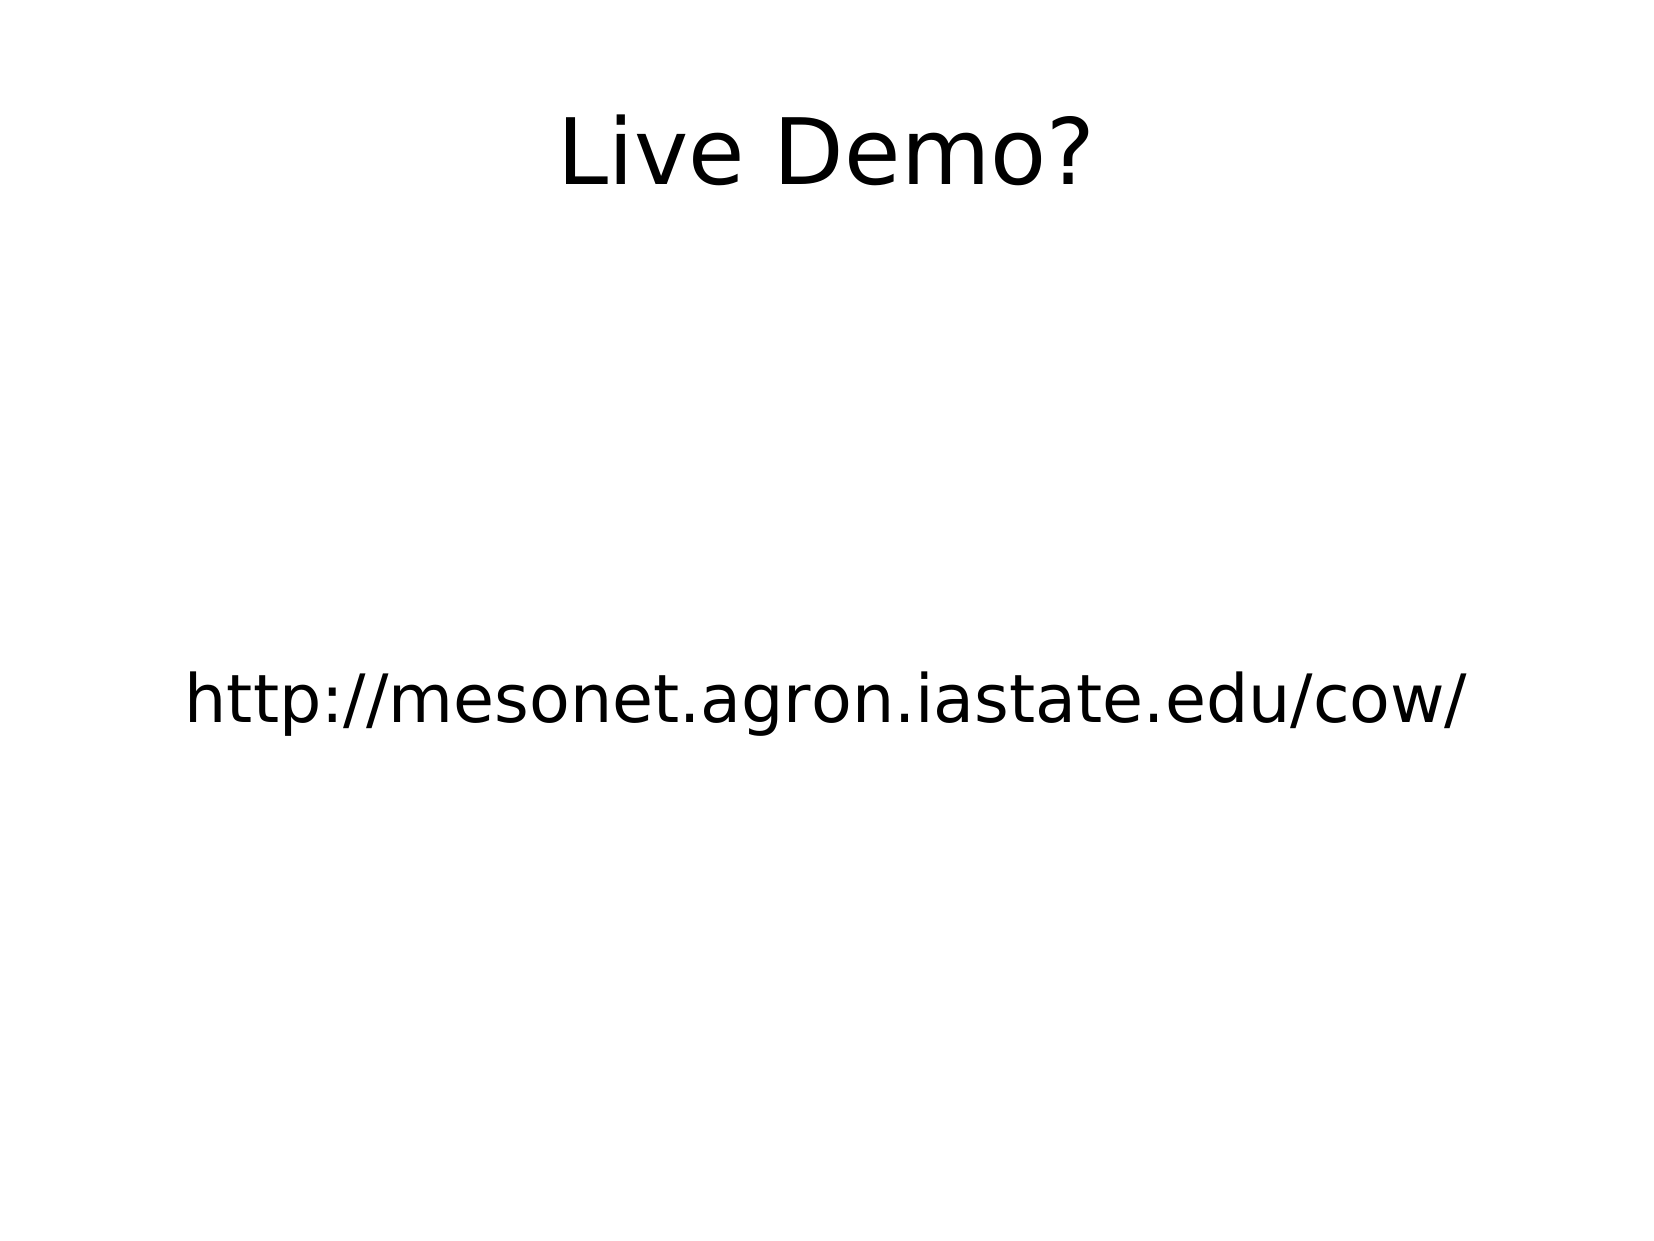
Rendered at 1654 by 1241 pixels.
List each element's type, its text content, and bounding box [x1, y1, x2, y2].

subtitle http://mesonet.agron.iastate.edu/cow/ [82, 290, 1571, 1109]
title Live Demo? [82, 49, 1571, 257]
